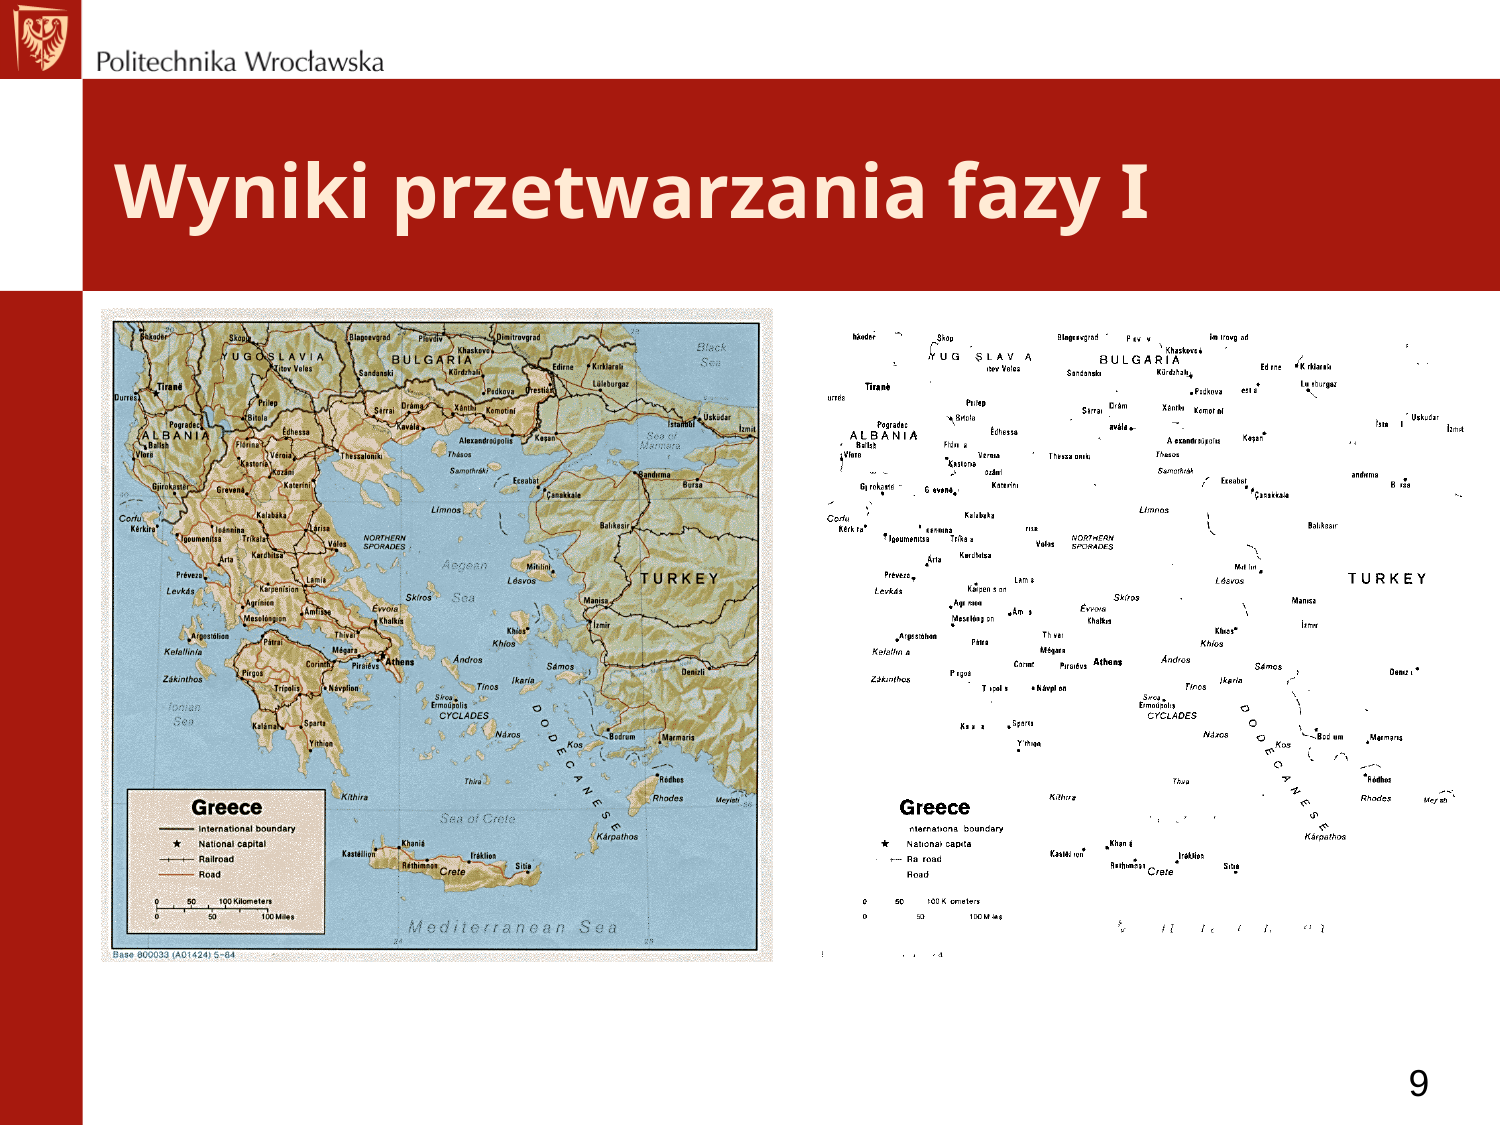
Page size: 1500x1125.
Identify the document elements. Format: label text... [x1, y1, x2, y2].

text_box <number> [1393, 1051, 1499, 1122]
title Wyniki przetwarzania fazy I [100, 103, 1483, 273]
picture [809, 308, 1481, 962]
picture [0, 0, 384, 79]
picture [101, 308, 773, 962]
